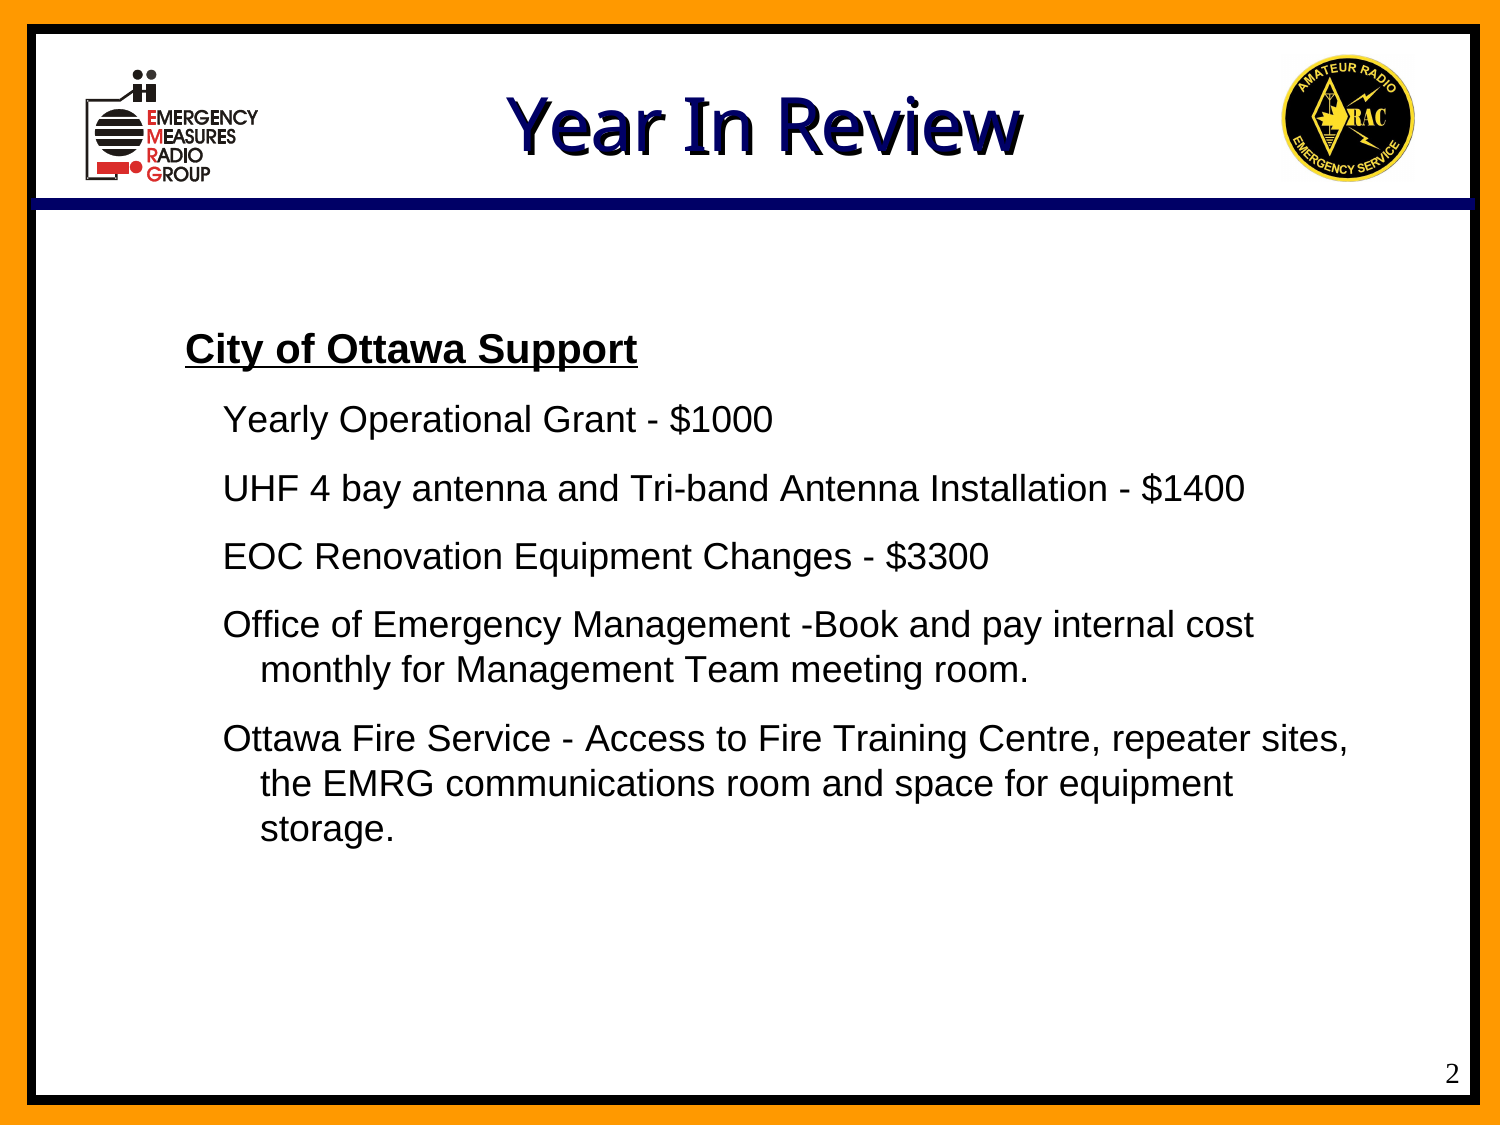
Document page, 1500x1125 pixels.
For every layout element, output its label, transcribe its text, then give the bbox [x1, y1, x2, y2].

text_box Year In Review [251, 68, 1277, 174]
text_box City of Ottawa Support Yearly Operational Grant - $1000 UHF 4 bay antenna and Tri-band Antenna Installation - $1400 EOC Renovation Equipment Changes - $3300 Office of Emergency Management -Book and pay internal cost monthly for Management Team meeting room. Ottawa Fire Service - Access to Fire Training Centre, repeater sites, the EMRG communications room and space for equipment storage. [170, 314, 1374, 902]
picture [1281, 54, 1415, 182]
